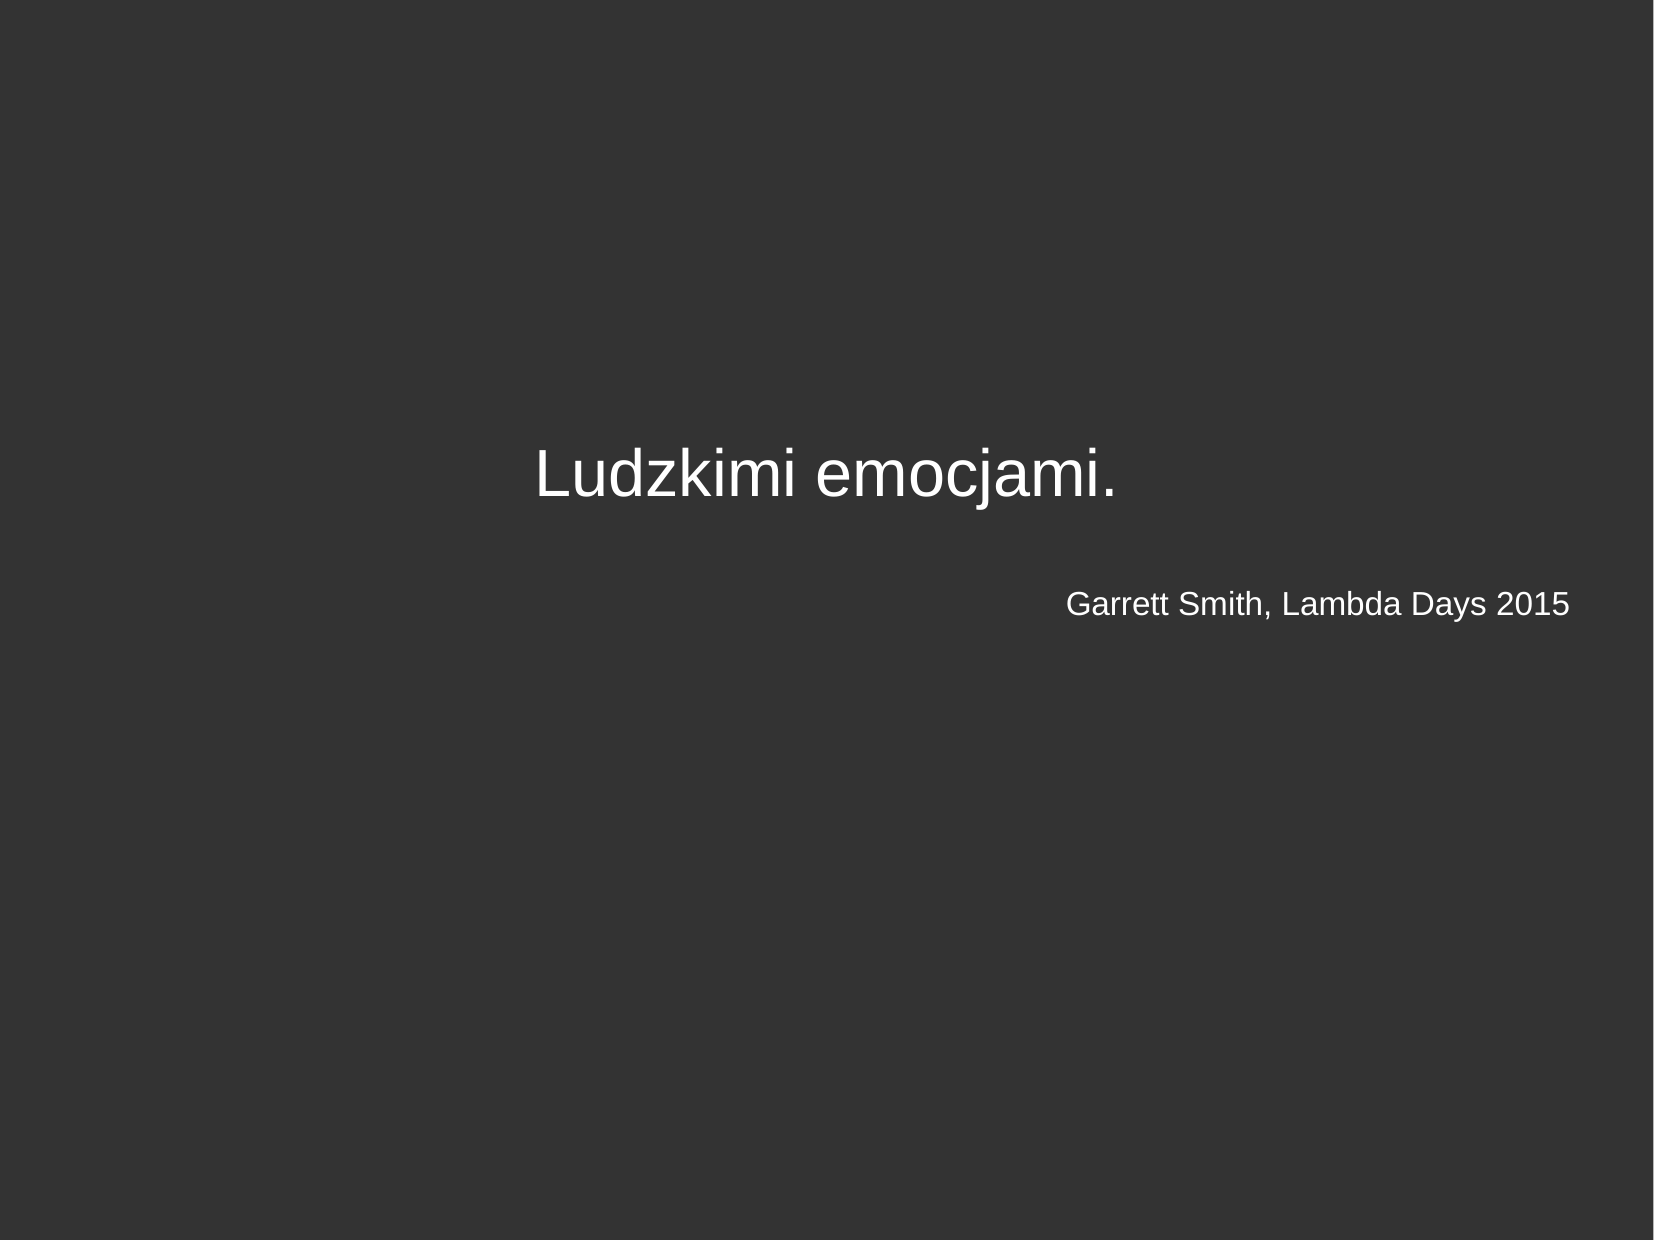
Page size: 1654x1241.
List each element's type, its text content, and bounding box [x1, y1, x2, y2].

subtitle Ludzkimi emocjami. Garrett Smith, Lambda Days 2015 [82, 49, 1571, 1010]
